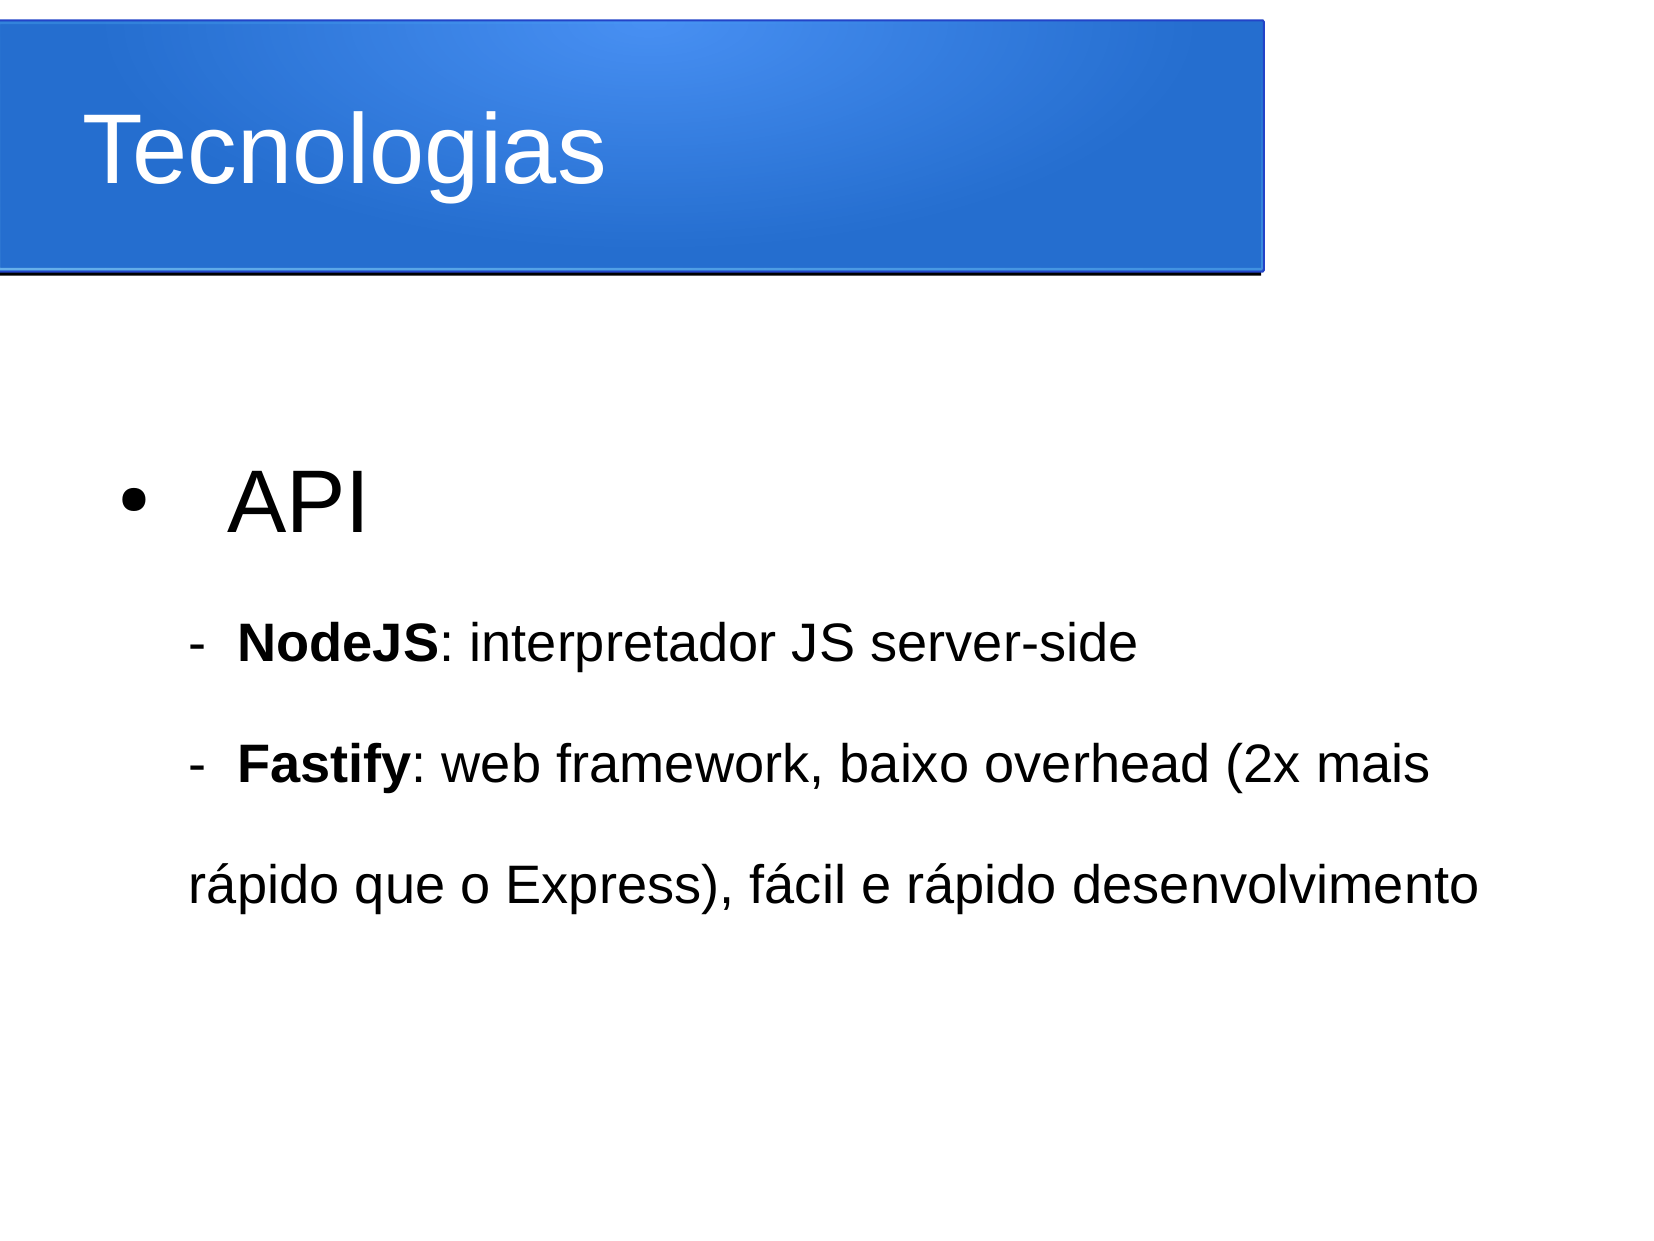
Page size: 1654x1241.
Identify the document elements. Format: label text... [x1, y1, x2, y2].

subtitle API - NodeJS: interpretador JS server-side - Fastify: web framework, baixo overhead (2x mais rápido que o Express), fácil e rápido desenvolvimento [82, 299, 1571, 1019]
title Tecnologias [82, 47, 1235, 252]
